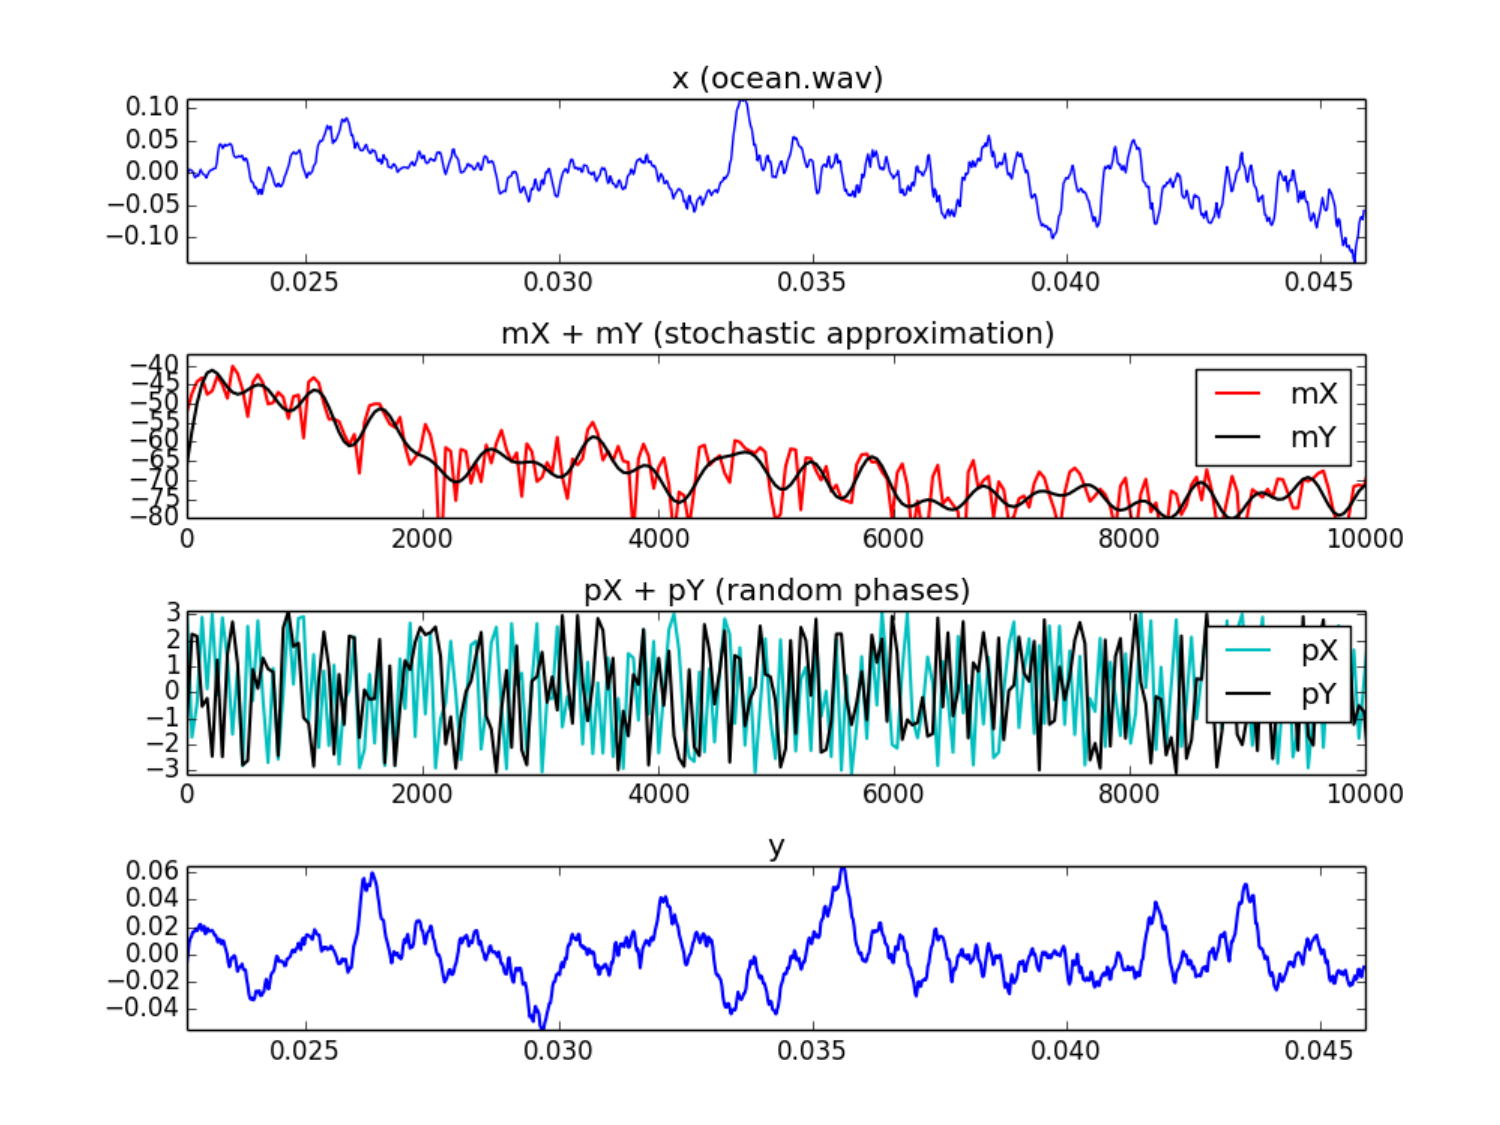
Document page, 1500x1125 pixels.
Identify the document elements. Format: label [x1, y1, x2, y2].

picture [79, 39, 1430, 1090]
